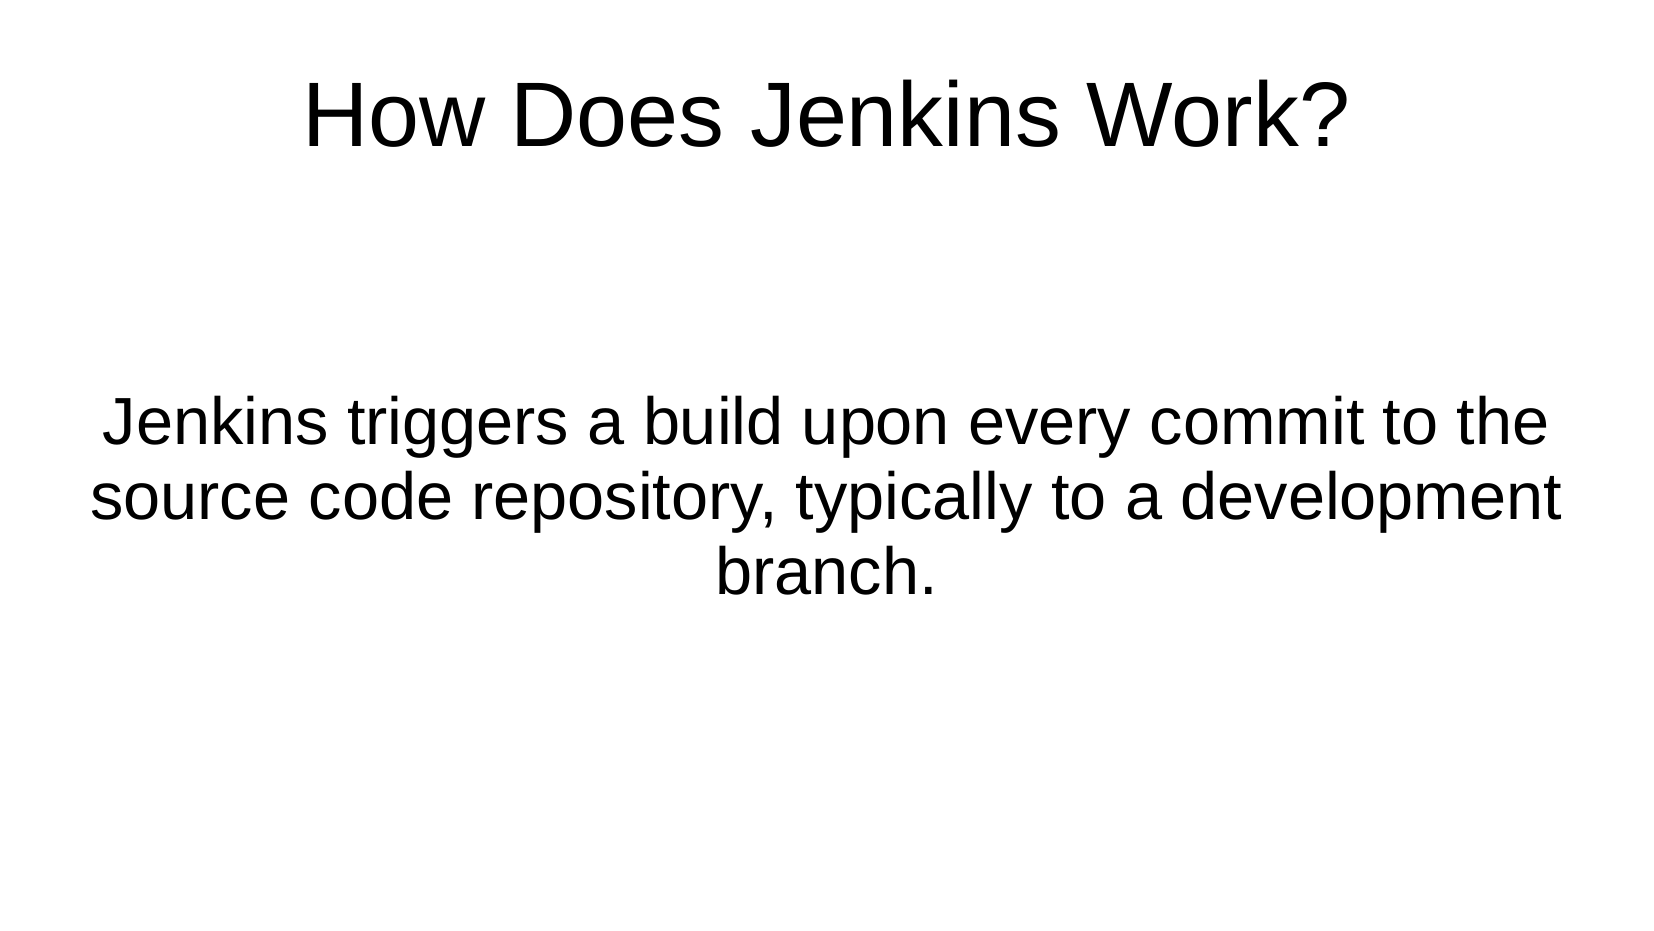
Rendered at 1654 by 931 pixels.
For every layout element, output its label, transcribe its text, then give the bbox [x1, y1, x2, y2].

subtitle Jenkins triggers a build upon every commit to the source code repository, typically to a development branch. [82, 236, 1571, 758]
title How Does Jenkins Work? [82, 37, 1571, 193]
